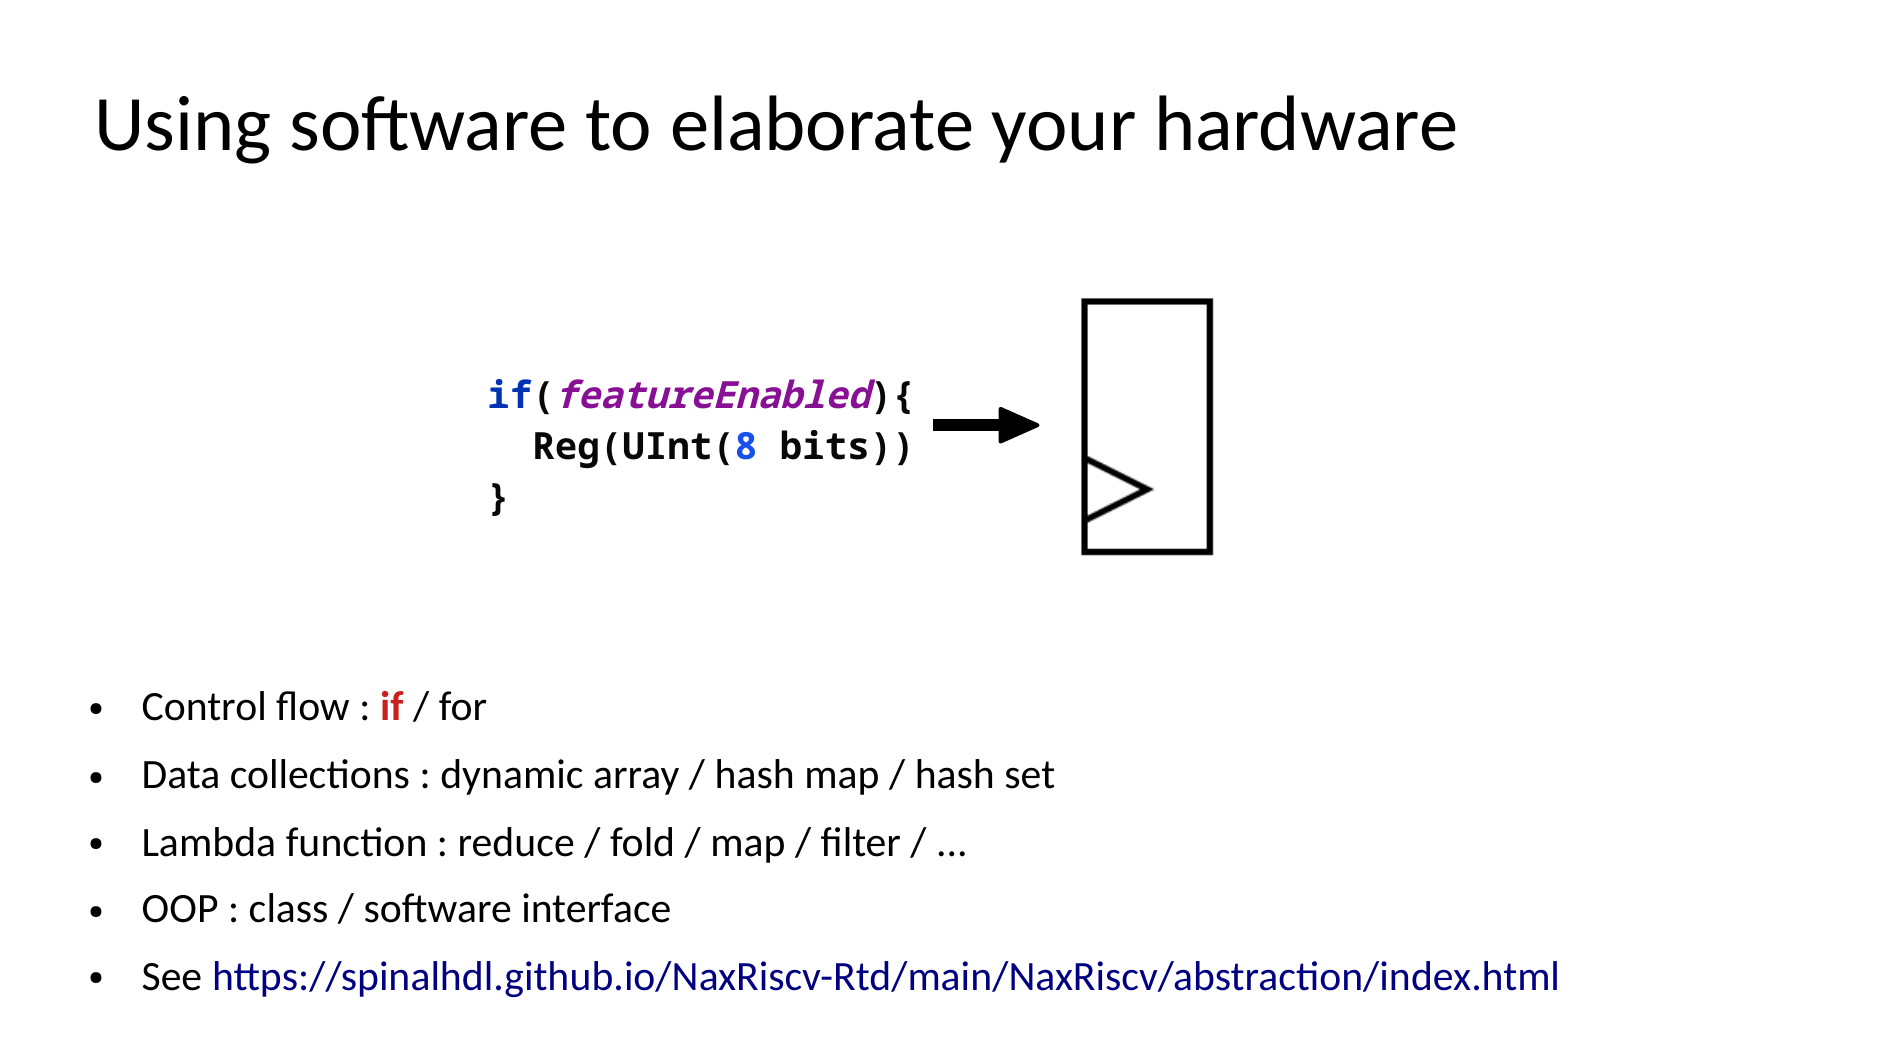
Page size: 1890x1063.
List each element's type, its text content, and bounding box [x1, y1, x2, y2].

text_box if(featureEnabled){ Reg(UInt(8 bits)) } [472, 361, 975, 520]
title Using software to elaborate your hardware [94, 42, 1796, 220]
list Control flow : if / for Data collections : dynamic array / hash map / hash set Lambda function : reduce / fold / map / filter / ... OOP : class / software interface See https://spinalhdl.github.io/NaxRiscv-Rtd/main/NaxRiscv/abstraction/index.html [70, 688, 1878, 1063]
picture [1019, 236, 1276, 618]
